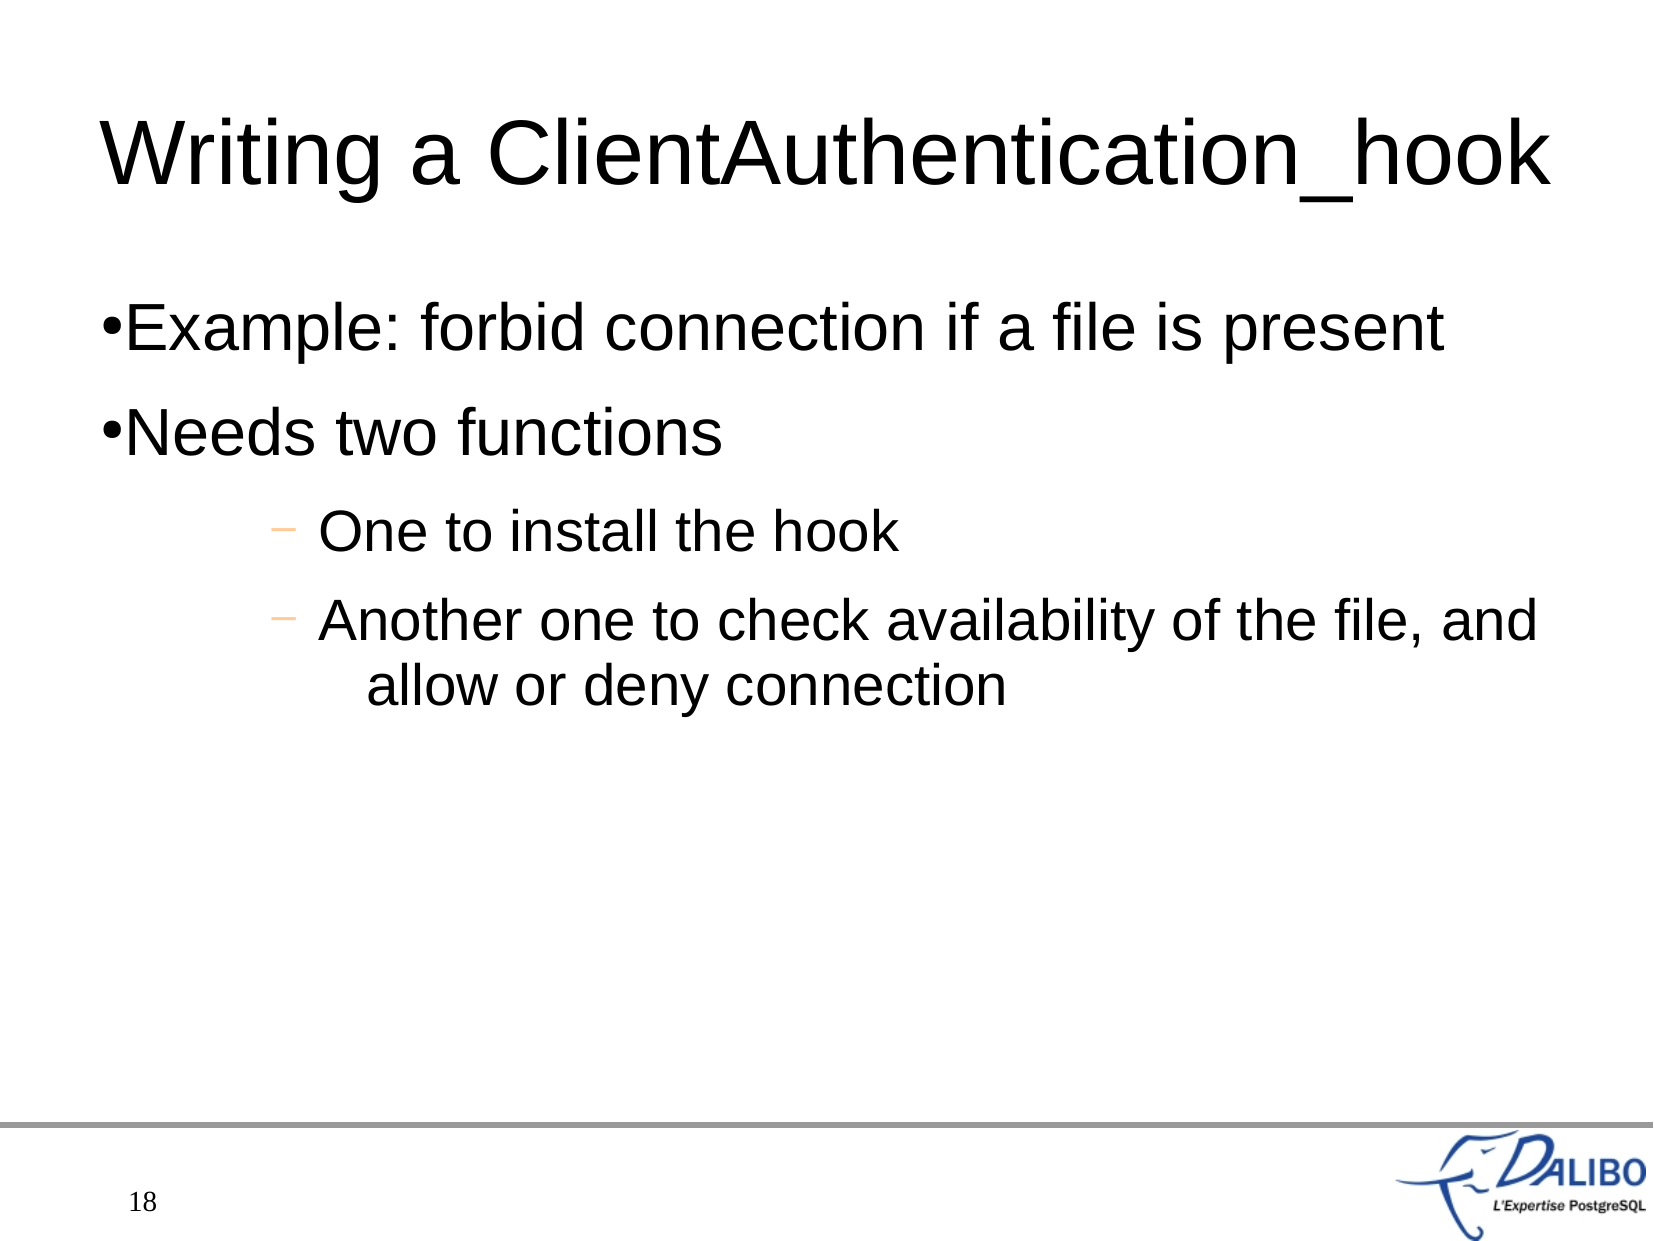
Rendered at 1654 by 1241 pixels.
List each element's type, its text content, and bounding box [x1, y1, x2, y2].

title Writing a ClientAuthentication_hook [82, 49, 1571, 257]
list Example: forbid connection if a file is present Needs two functions One to install the hook Another one to check availability of the file, and allow or deny connection [82, 290, 1571, 1109]
picture [1395, 1130, 1646, 1241]
